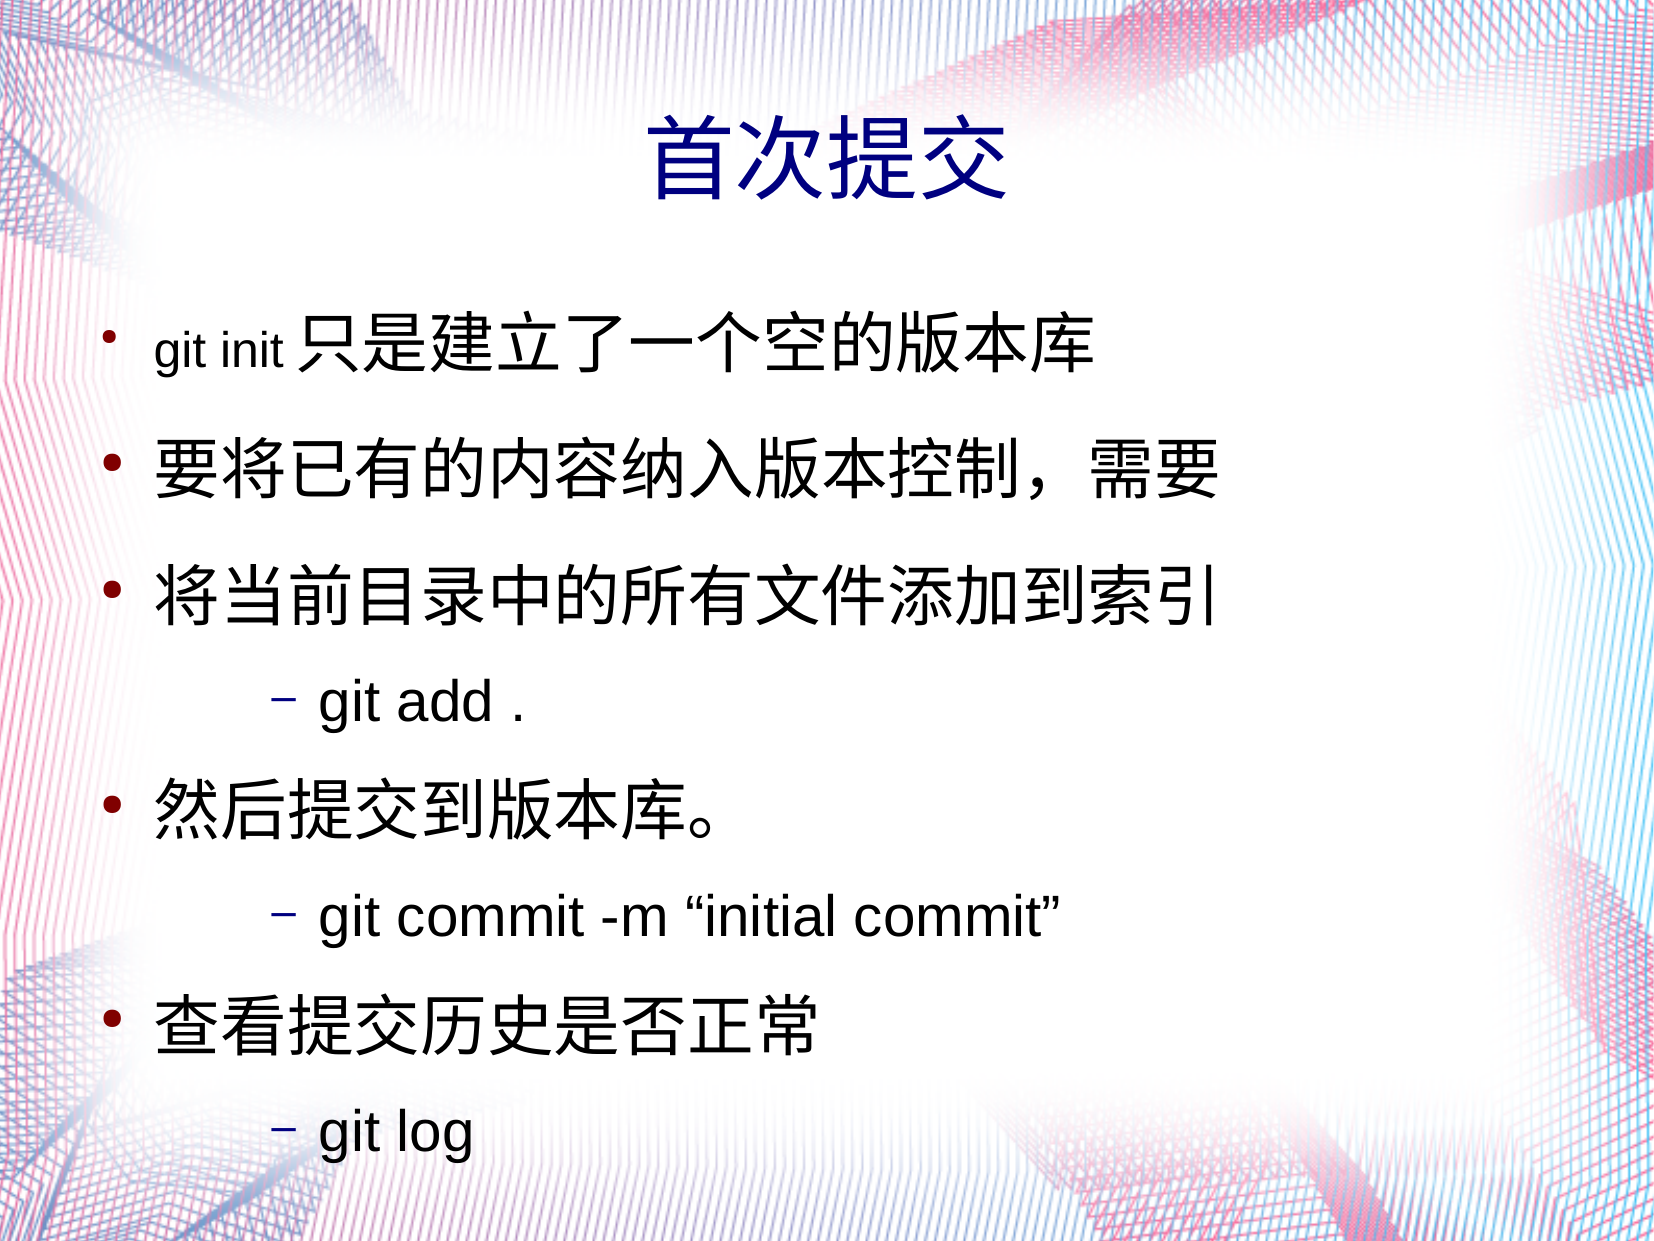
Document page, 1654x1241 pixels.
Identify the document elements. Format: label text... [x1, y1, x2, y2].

list git init只是建立了一个空的版本库 要将已有的内容纳入版本控制，需要 将当前目录中的所有文件添加到索引 git add . 然后提交到版本库。 git commit -m “initial commit” 查看提交历史是否正常 git log [82, 290, 1571, 1153]
picture [0, 0, 1654, 1241]
title 首次提交 [82, 49, 1571, 257]
